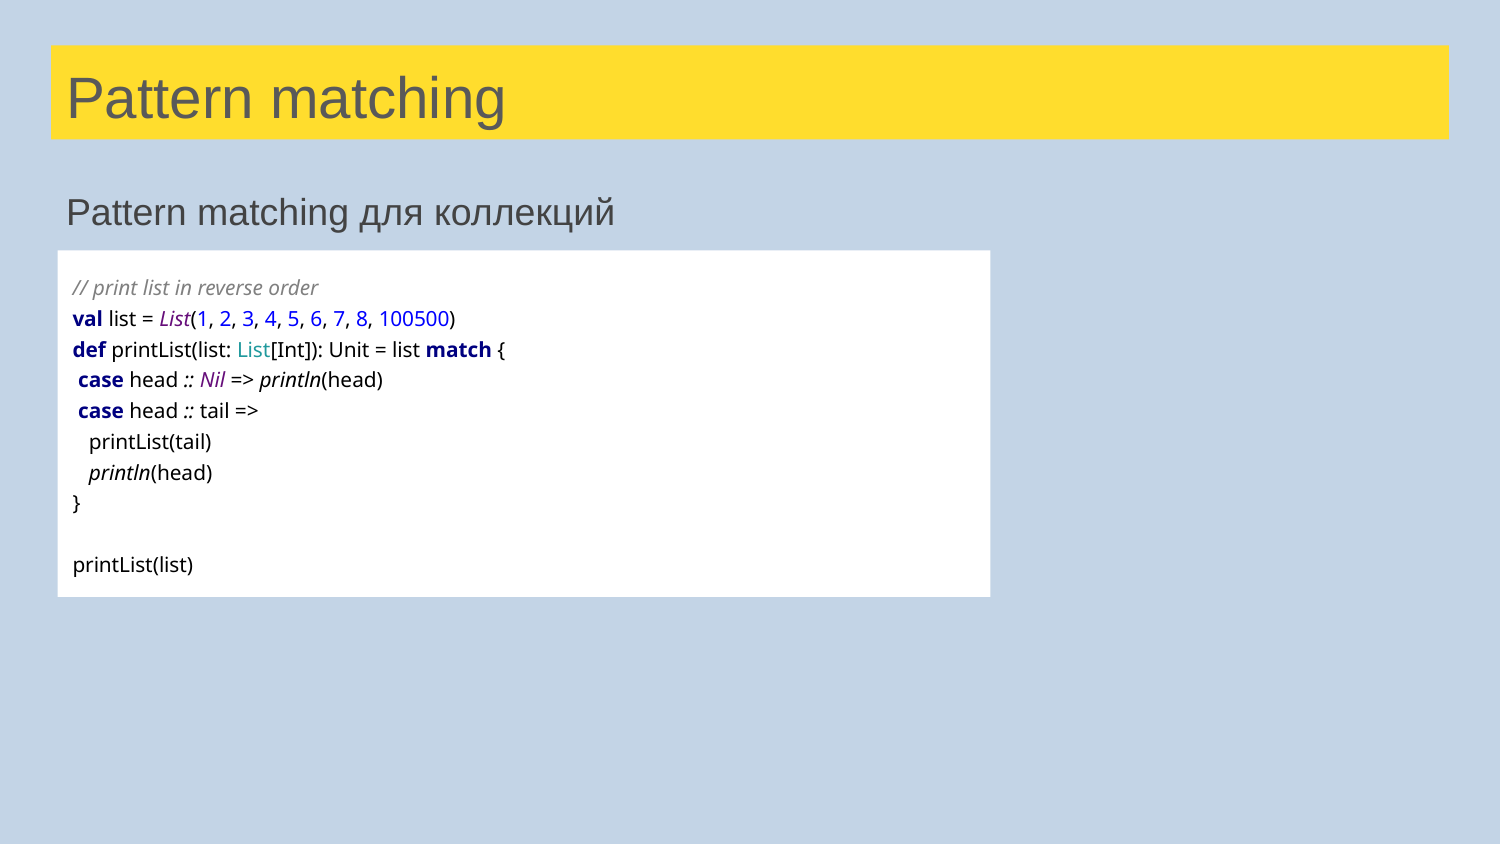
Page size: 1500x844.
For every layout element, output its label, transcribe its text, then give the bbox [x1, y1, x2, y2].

text_box // print list in reverse order val list = List(1, 2, 3, 4, 5, 6, 7, 8, 100500) def printList(list: List[Int]): Unit = list match { case head :: Nil => println(head) case head :: tail => printList(tail) println(head) } printList(list) [57, 250, 991, 597]
text_box Pattern matching для коллекций [51, 172, 1449, 617]
title Pattern matching [51, 45, 1449, 140]
